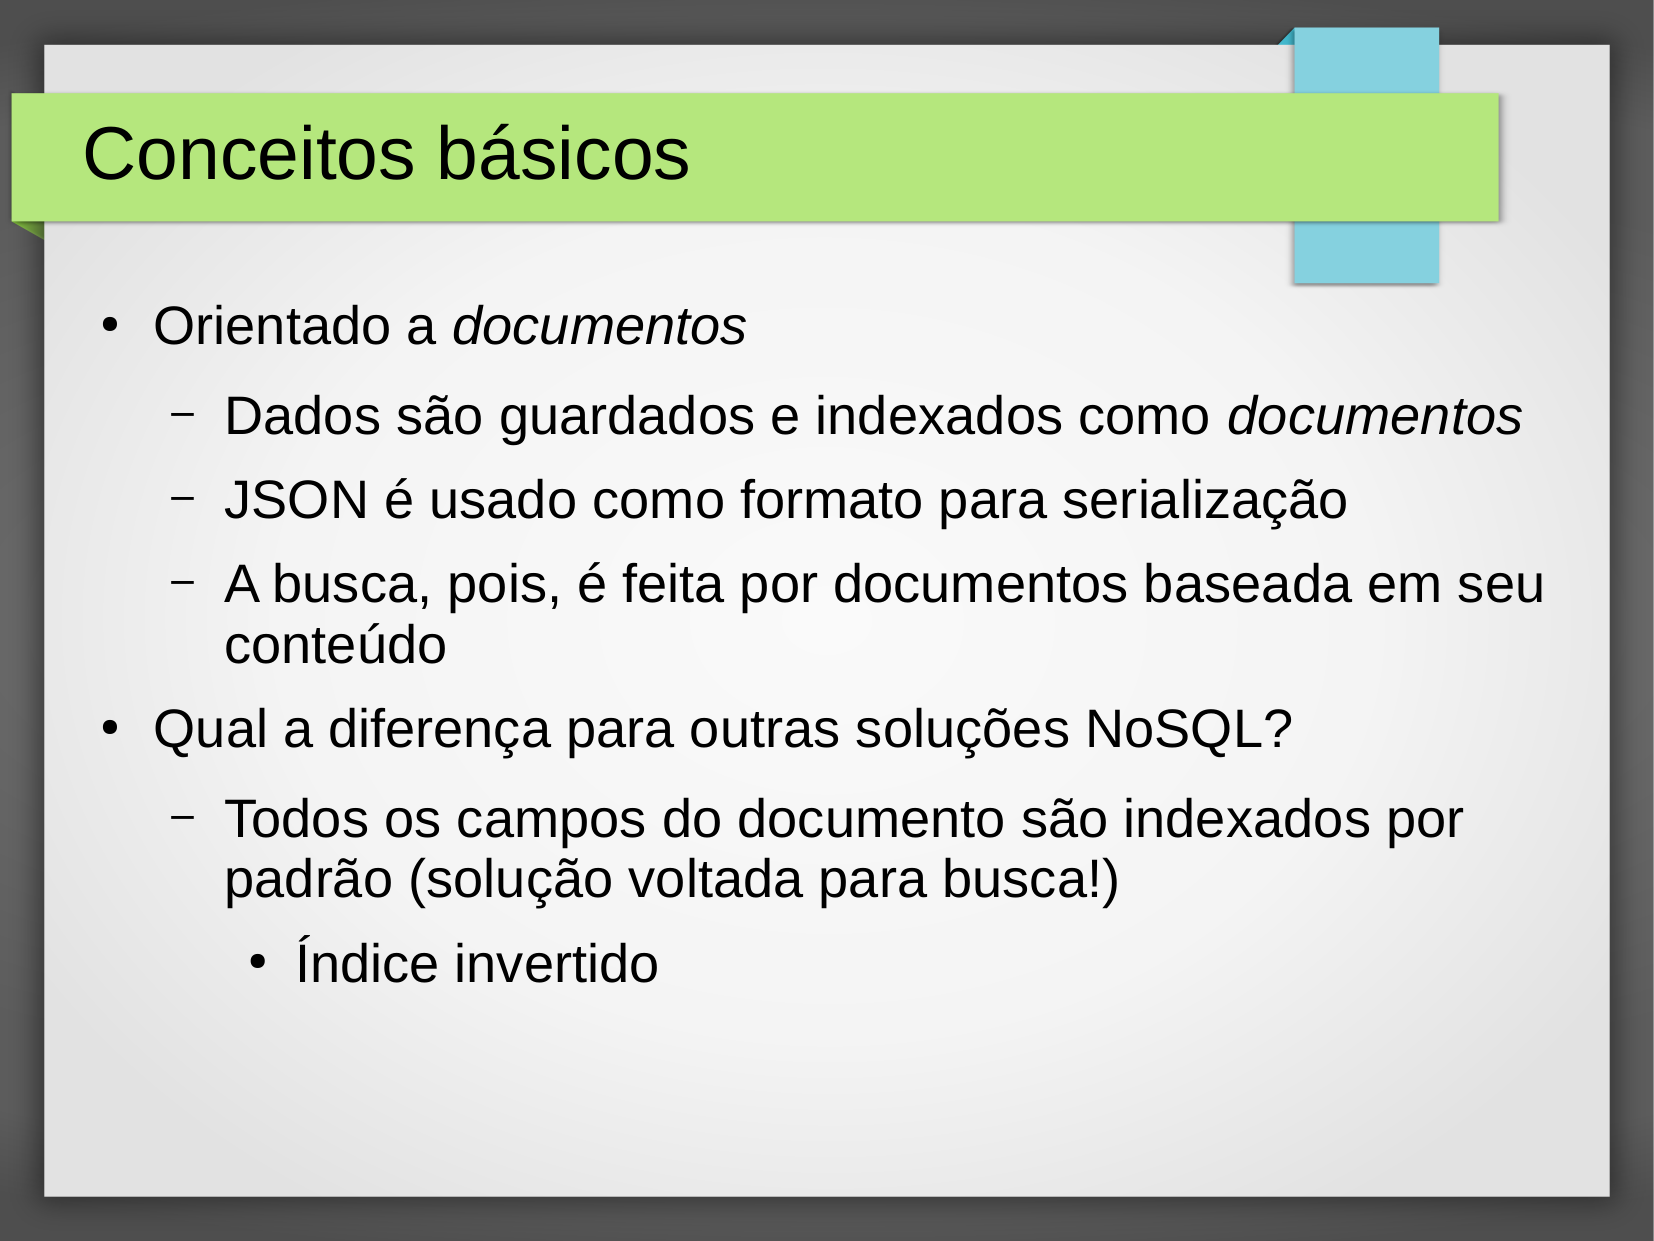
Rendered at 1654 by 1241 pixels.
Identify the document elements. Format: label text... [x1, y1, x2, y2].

list Orientado a documentos Dados são guardados e indexados como documentos JSON é usado como formato para serialização A busca, pois, é feita por documentos baseada em seu conteúdo Qual a diferença para outras soluções NoSQL? Todos os campos do documento são indexados por padrão (solução voltada para busca!) Índice invertido [82, 295, 1571, 1015]
picture [0, 0, 1654, 1241]
title Conceitos básicos [82, 94, 1264, 213]
